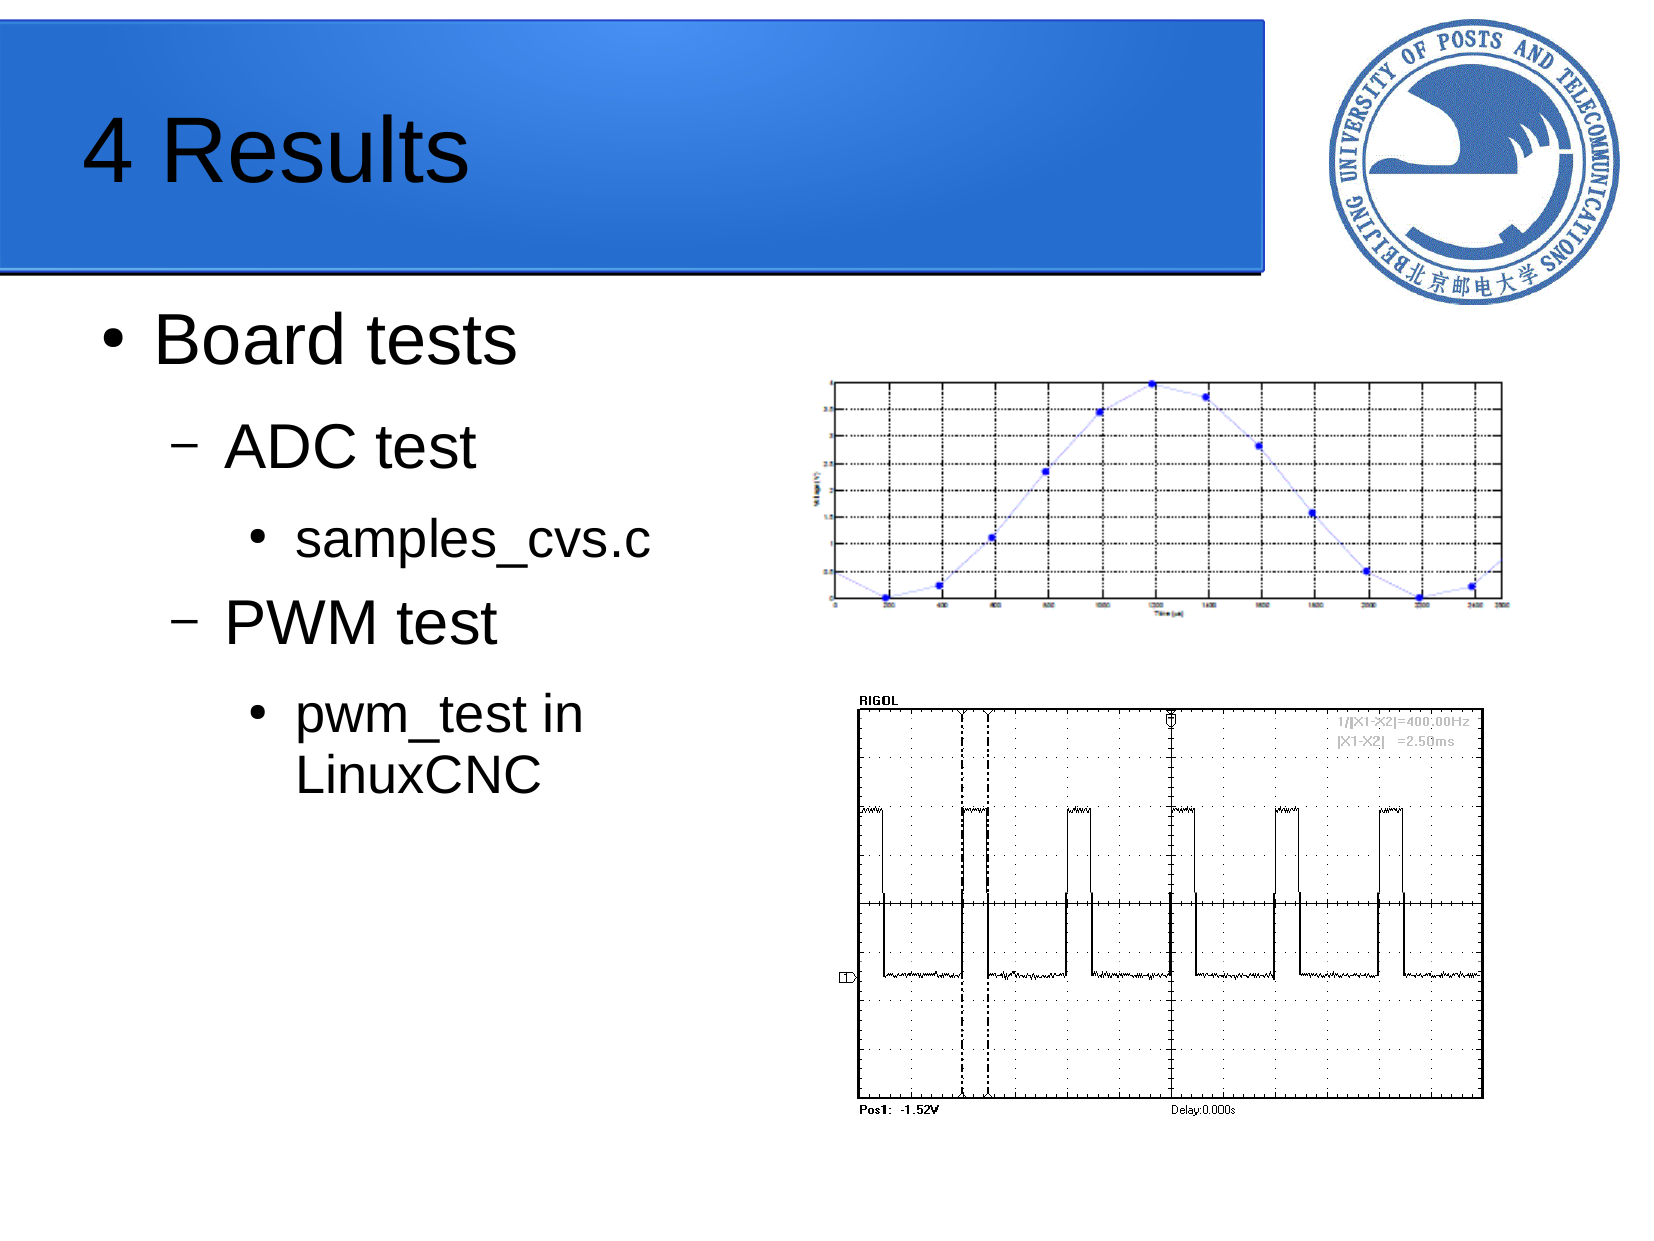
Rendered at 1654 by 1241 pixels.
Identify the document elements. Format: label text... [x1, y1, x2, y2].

picture [833, 684, 1561, 1171]
title 4 Results [82, 47, 1235, 252]
picture [1318, 15, 1635, 315]
list Board tests ADC test samples_cvs.c PWM test pwm_test in LinuxCNC [82, 299, 809, 1019]
picture [803, 344, 1531, 641]
